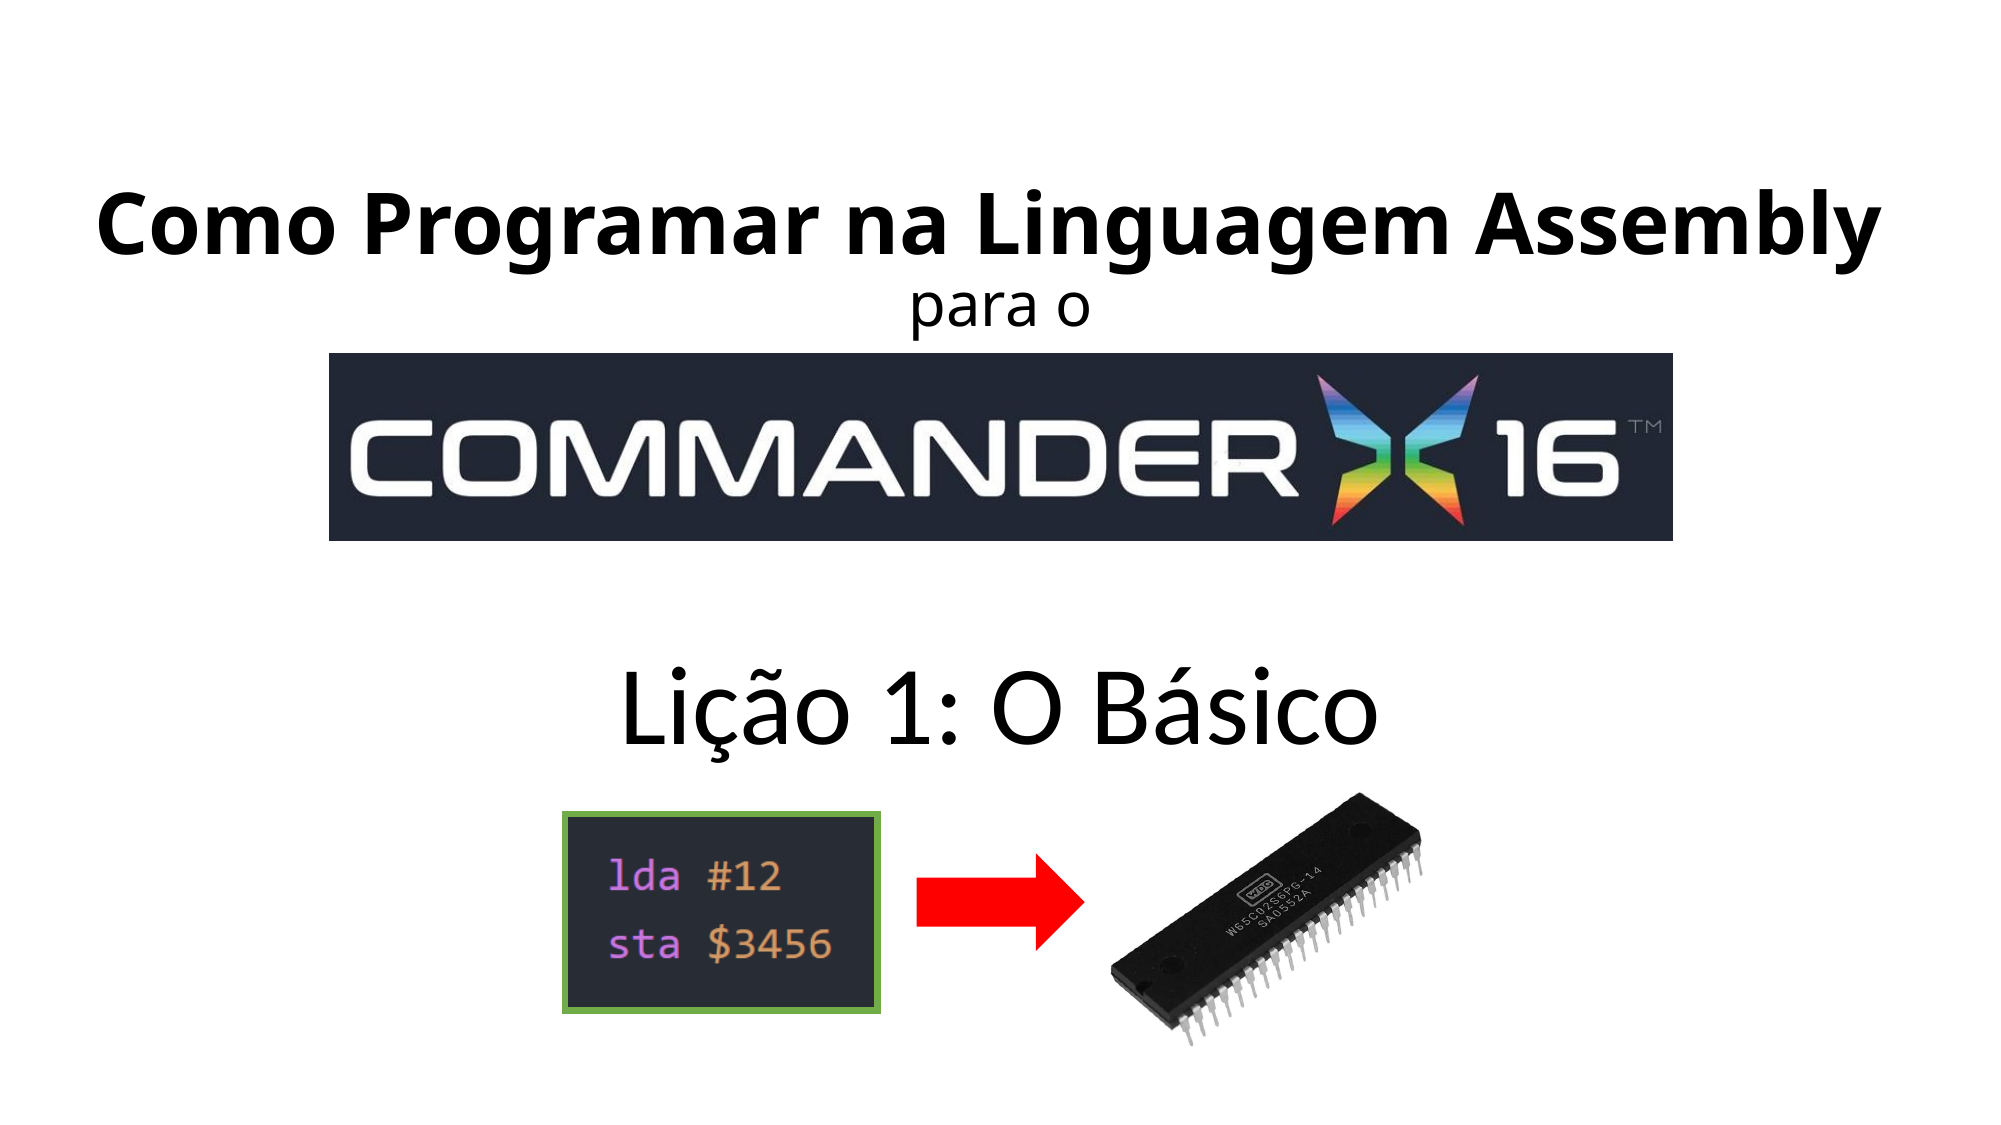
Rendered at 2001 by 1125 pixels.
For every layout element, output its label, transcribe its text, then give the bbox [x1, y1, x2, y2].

picture [1106, 779, 1426, 1059]
title Como Programar na Linguagem Assembly para o [63, 115, 1939, 348]
subtitle Lição 1: O Básico [250, 639, 1751, 766]
picture [329, 353, 1673, 541]
picture [568, 817, 875, 1008]
text_box [916, 853, 1085, 952]
